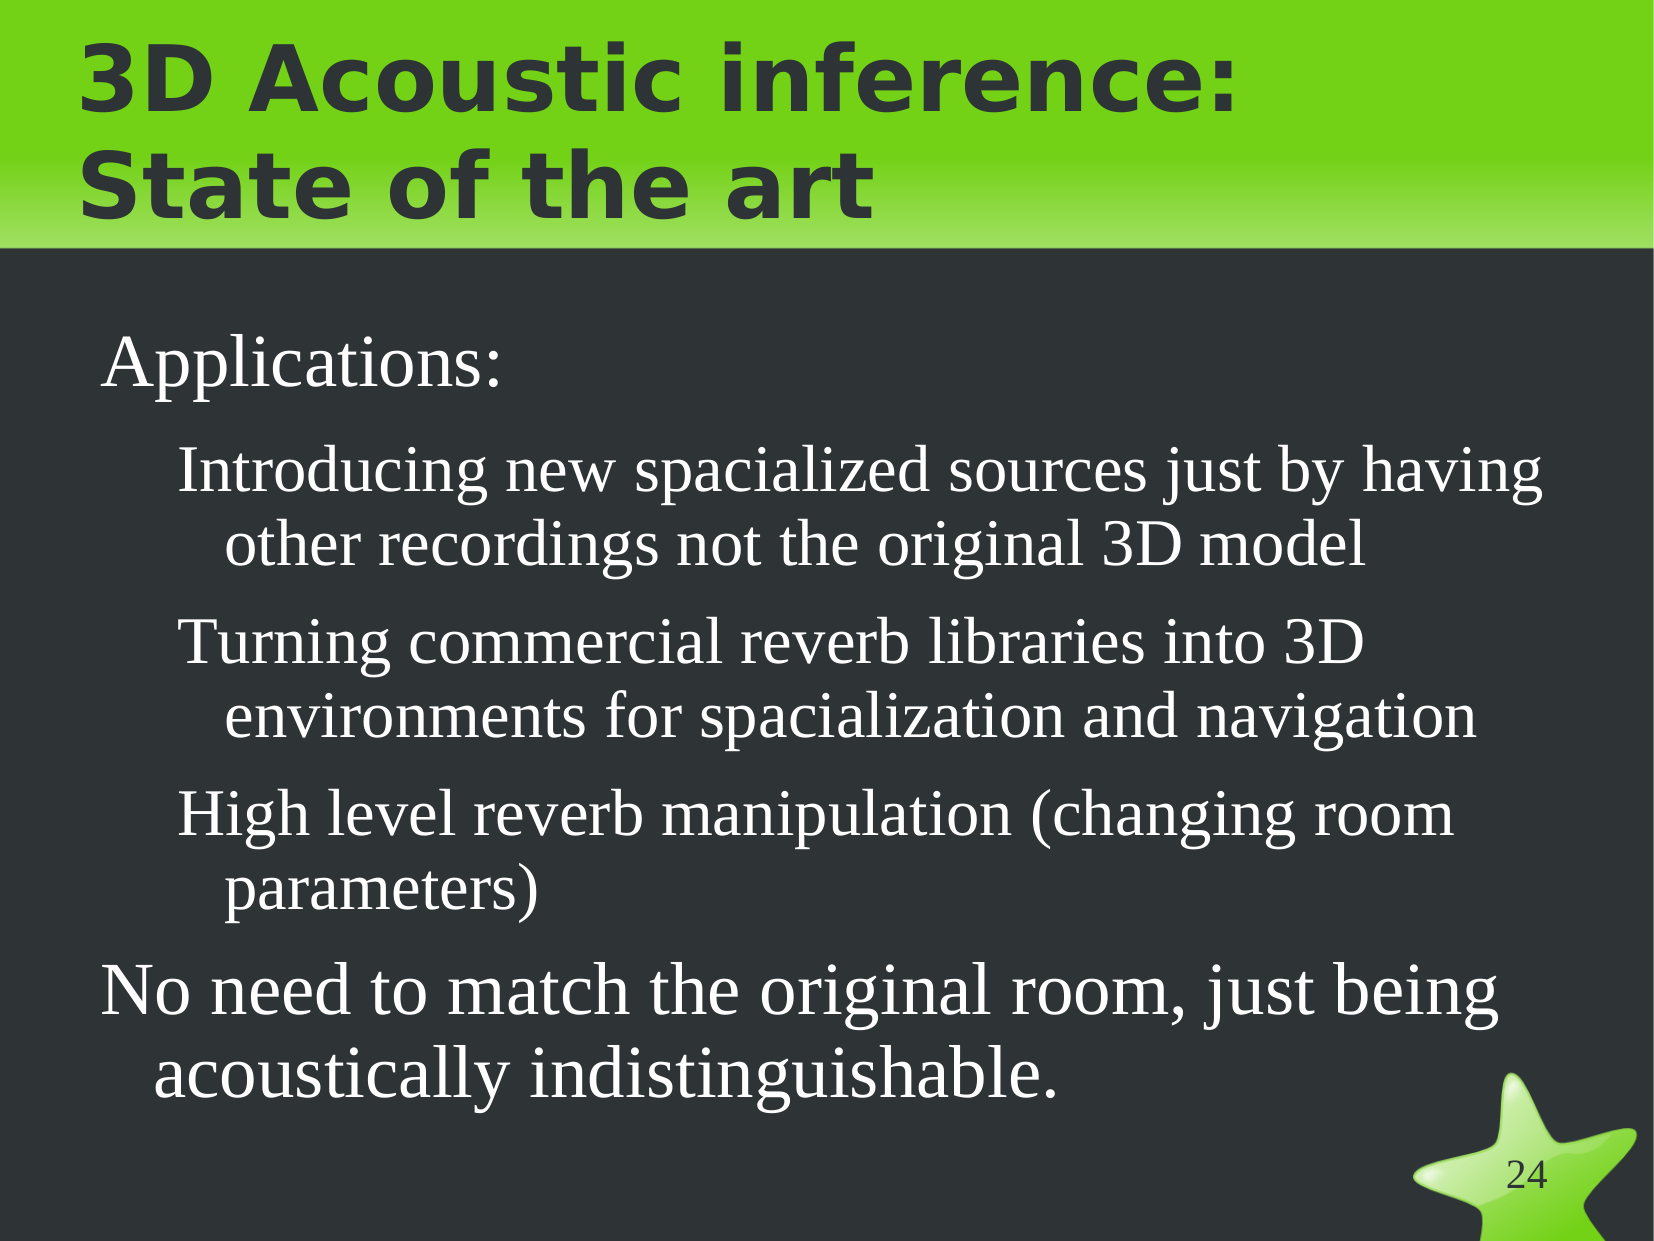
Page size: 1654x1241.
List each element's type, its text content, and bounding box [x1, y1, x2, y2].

title 3D Acoustic inference: State of the art [76, 25, 1565, 240]
list Applications: Introducing new spacialized sources just by having other recordings not the original 3D model Turning commercial reverb libraries into 3D environments for spacialization and navigation High level reverb manipulation (changing room parameters) No need to match the original room, just being acoustically indistinguishable. [82, 319, 1571, 1178]
picture [0, 0, 1654, 1241]
